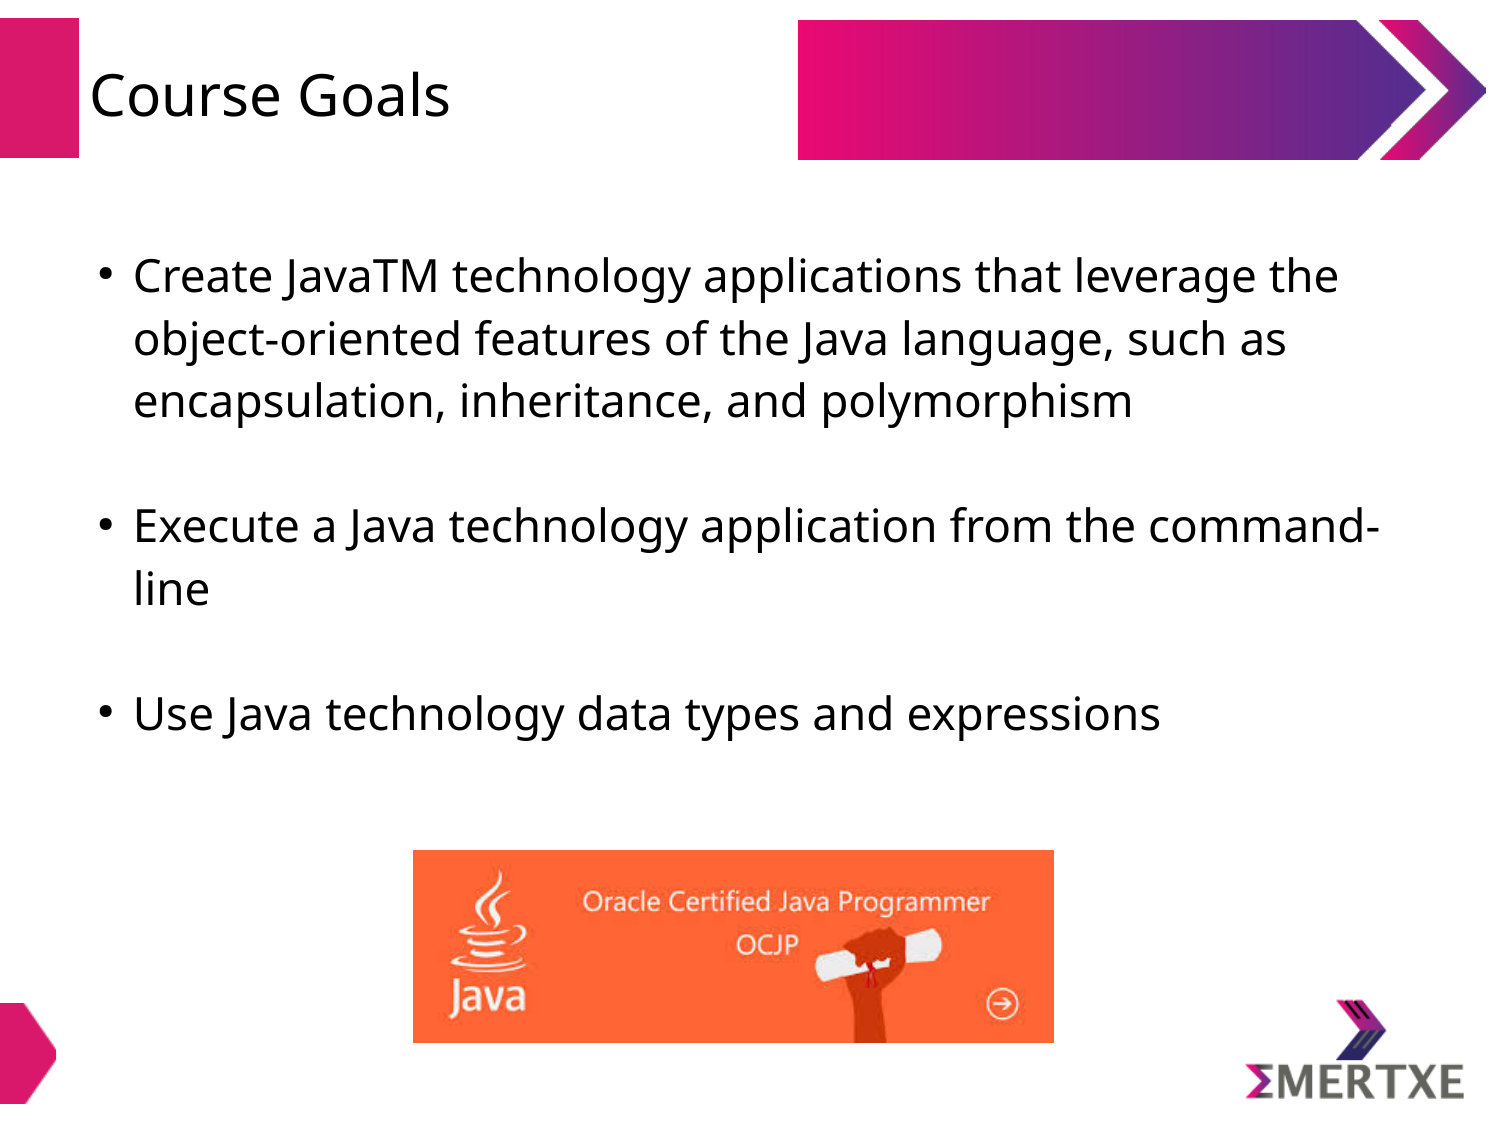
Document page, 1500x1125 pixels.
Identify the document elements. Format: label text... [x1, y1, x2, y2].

text_box Course Goals [75, 0, 1425, 188]
picture [1425, 20, 1486, 160]
picture [1245, 996, 1465, 1099]
text_box Create JavaTM technology applications that leverage the object-oriented features of the Java language, such as encapsulation, inheritance, and polymorphism Execute a Java technology application from the command-line Use Java technology data types and expressions [82, 236, 1430, 973]
picture [413, 850, 1054, 1043]
